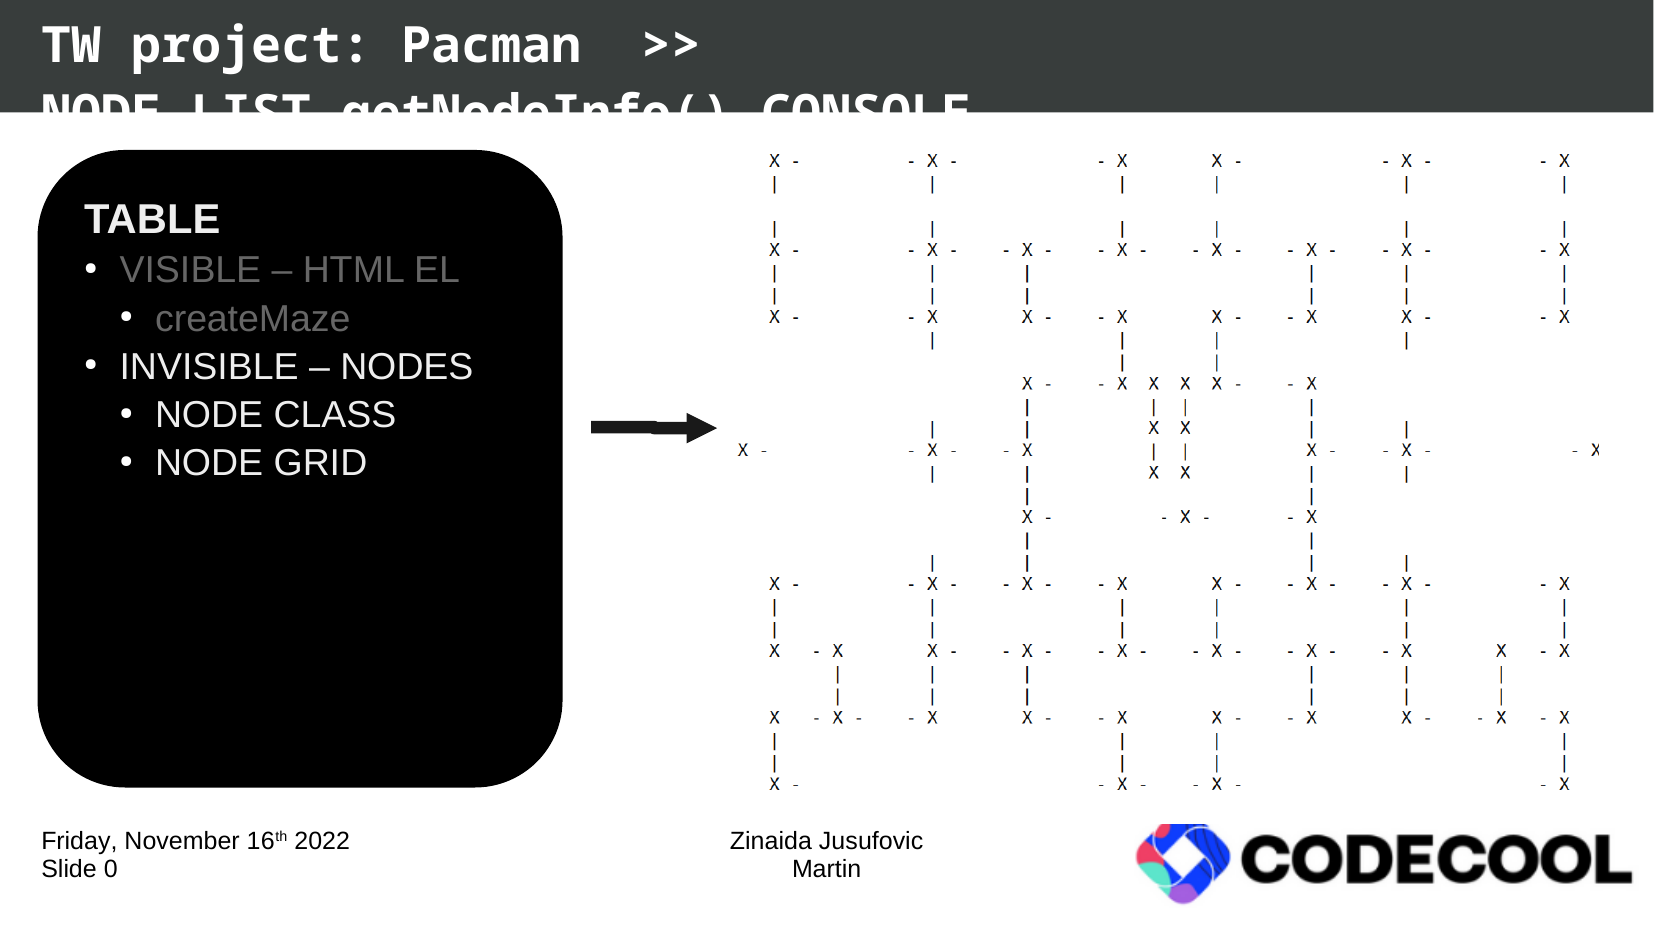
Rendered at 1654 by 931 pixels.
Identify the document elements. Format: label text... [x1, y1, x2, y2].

text_box [0, 0, 1654, 113]
text_box Friday, November 16th 2022 Slide 0 [41, 820, 449, 889]
text_box Zinaida Jusufovic Martin [658, 820, 996, 889]
text_box TABLE VISIBLE – HTML EL createMaze INVISIBLE – NODES NODE CLASS NODE GRID [37, 149, 563, 788]
picture [729, 129, 1654, 931]
title TW project: Pacman >> NODE_LIST.getNodeInfo().CONSOLE [41, 21, 1602, 134]
